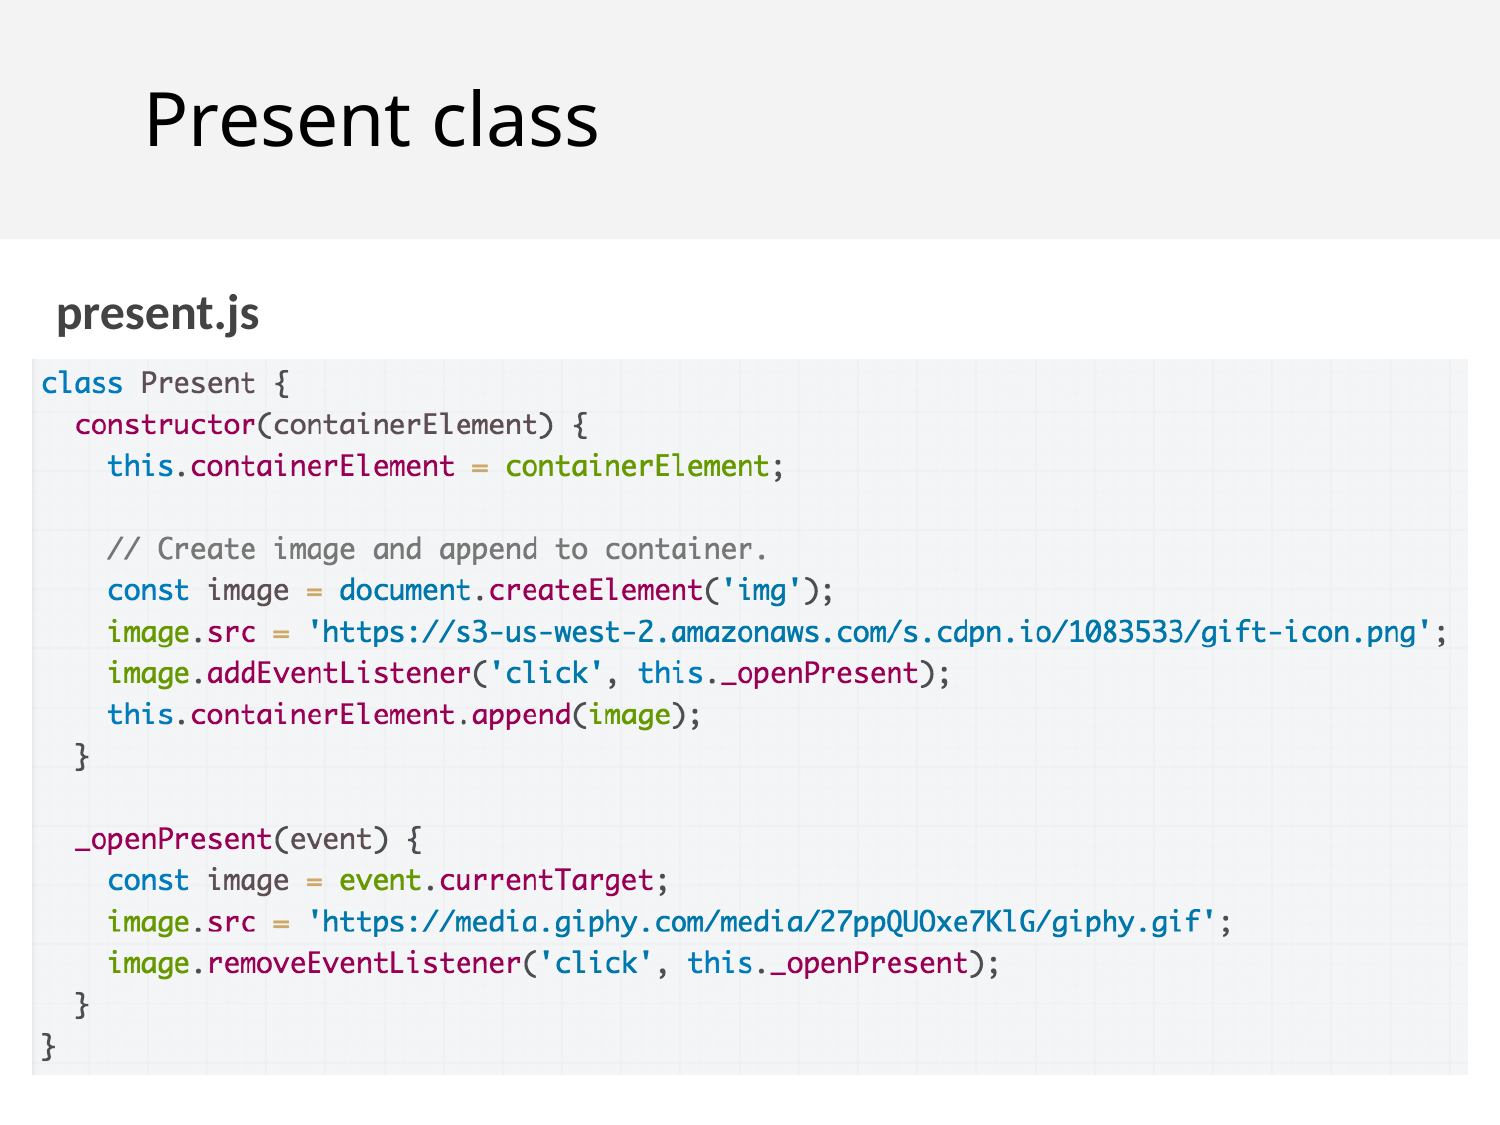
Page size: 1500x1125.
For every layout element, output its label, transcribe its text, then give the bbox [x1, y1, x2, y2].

list present.js [40, 255, 321, 359]
picture [32, 359, 1468, 1075]
title Present class [128, 56, 1372, 183]
